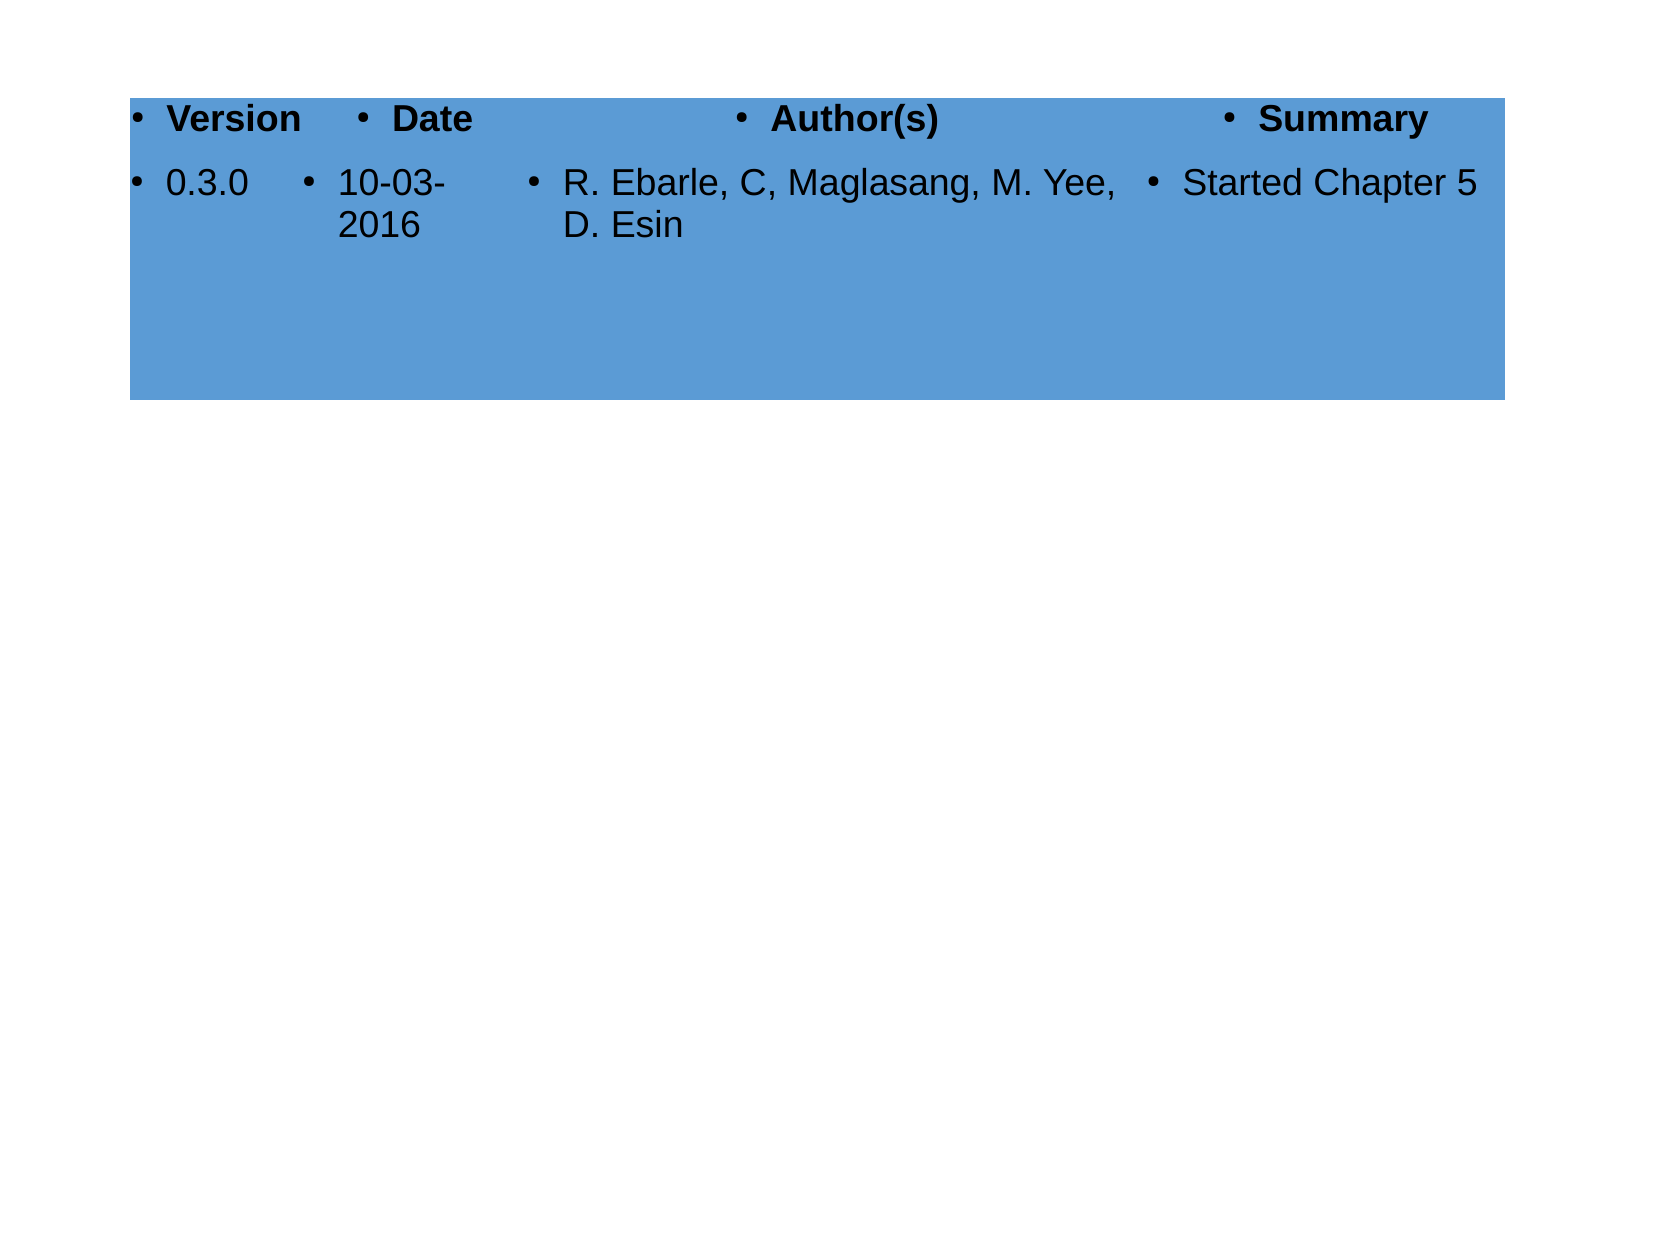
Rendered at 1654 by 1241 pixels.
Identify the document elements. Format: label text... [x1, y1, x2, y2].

table_header Date [302, 98, 527, 161]
table_cell 10-03-2016 [302, 161, 527, 249]
table_cell [1147, 328, 1505, 400]
table_cell [130, 249, 302, 328]
table_cell [302, 249, 527, 328]
table_cell [1147, 249, 1505, 328]
table_cell [302, 328, 527, 400]
table_cell [527, 328, 1147, 400]
table_cell R. Ebarle, C, Maglasang, M. Yee, D. Esin [527, 161, 1147, 249]
table_cell Started Chapter 5 [1147, 161, 1505, 249]
table_cell 0.3.0 [130, 161, 302, 249]
table_cell [130, 328, 302, 400]
table_header Author(s) [527, 98, 1147, 161]
table_header Version [130, 98, 302, 161]
table_header Summary [1147, 98, 1505, 161]
table_cell [527, 249, 1147, 328]
